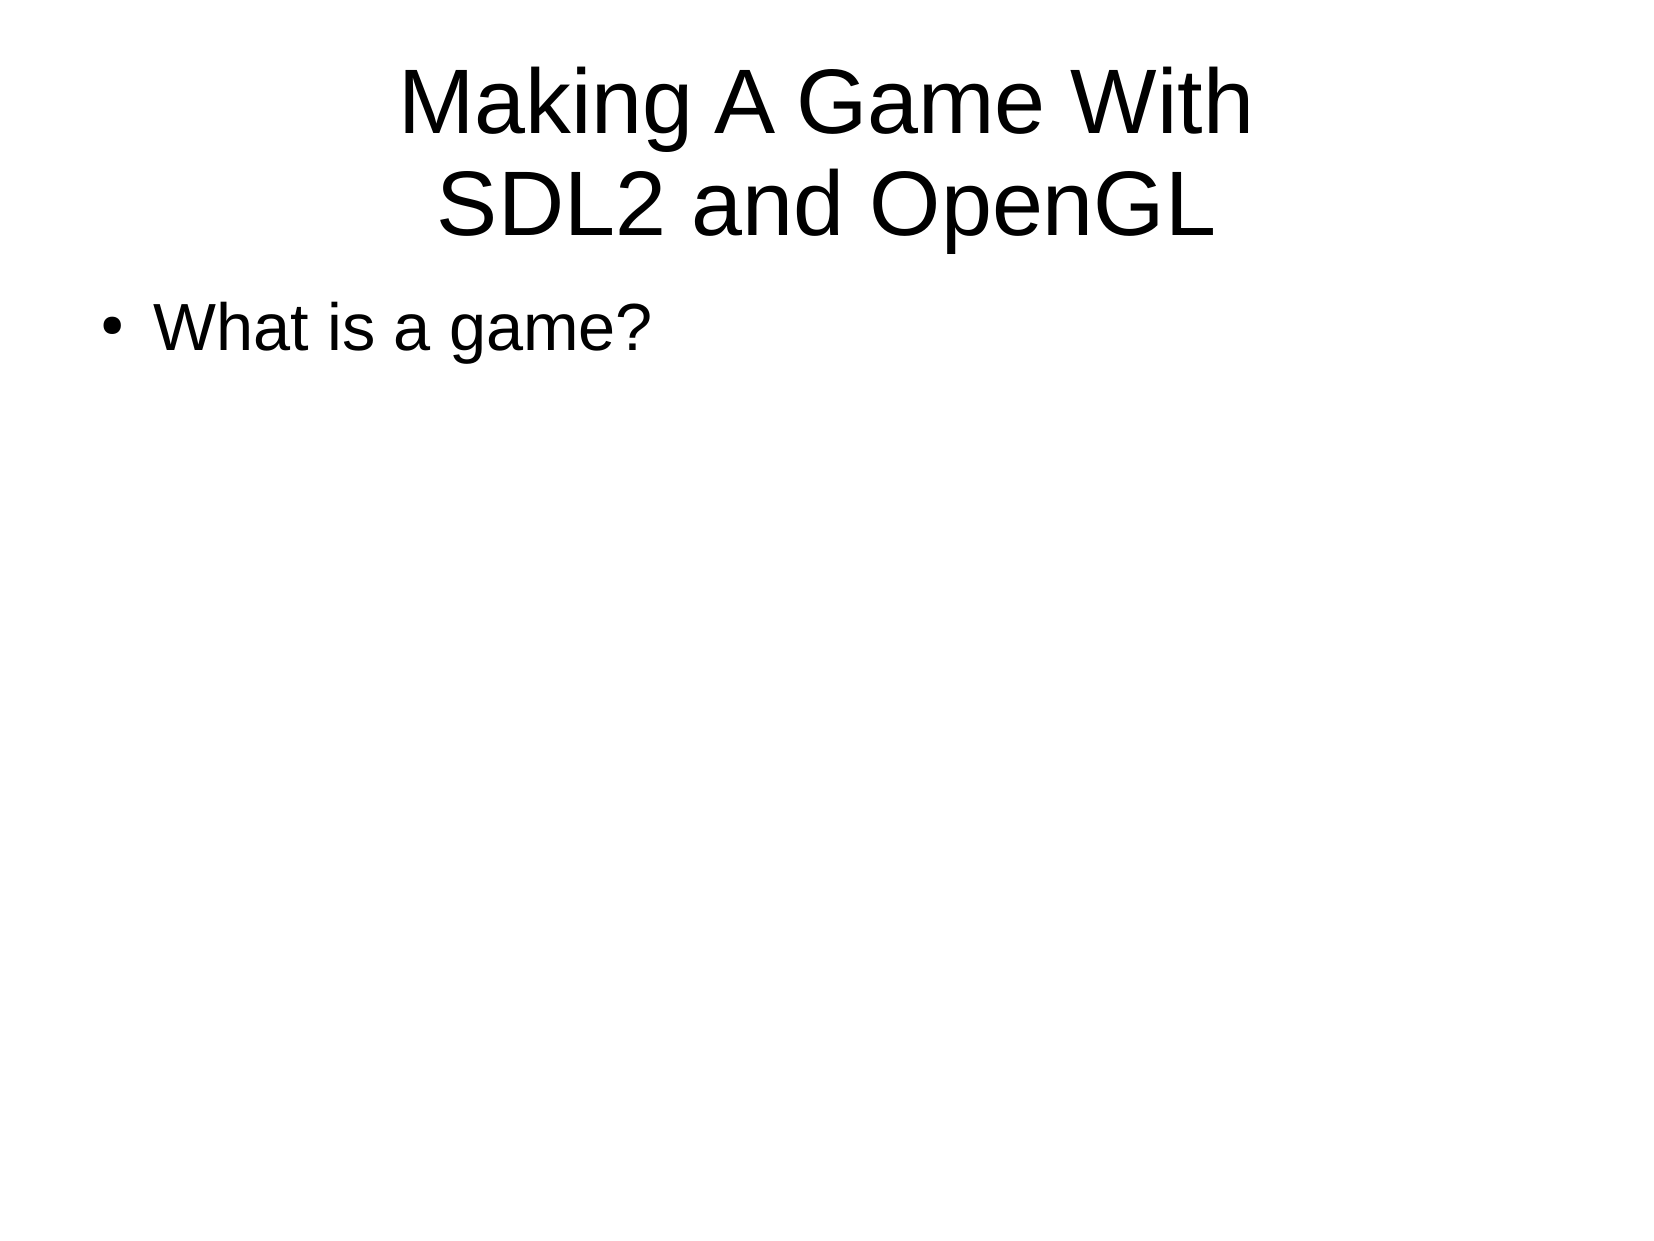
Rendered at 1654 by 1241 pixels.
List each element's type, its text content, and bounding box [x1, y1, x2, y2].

title Making A Game With SDL2 and OpenGL [82, 49, 1571, 257]
list What is a game? [82, 290, 1571, 1010]
